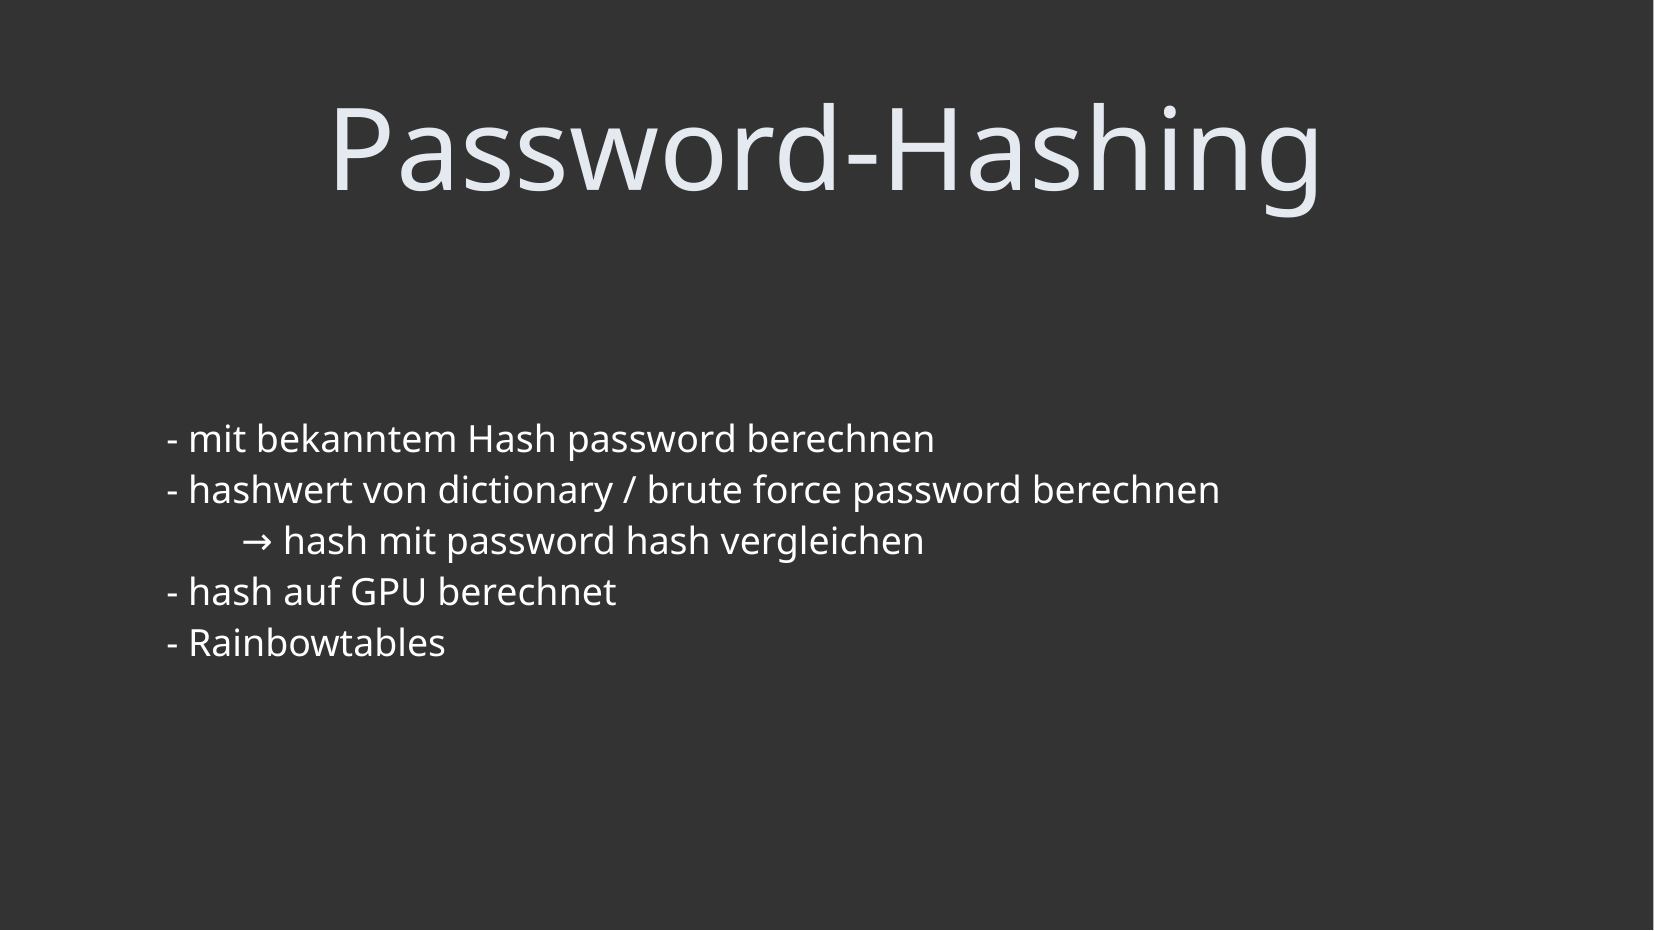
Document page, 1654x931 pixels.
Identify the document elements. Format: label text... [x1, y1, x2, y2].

text_box - mit bekanntem Hash password berechnen - hashwert von dictionary / brute force password berechnen → hash mit password hash vergleichen - hash auf GPU berechnet - Rainbowtables [151, 420, 1502, 661]
text_box Password-Hashing [197, 0, 1456, 316]
